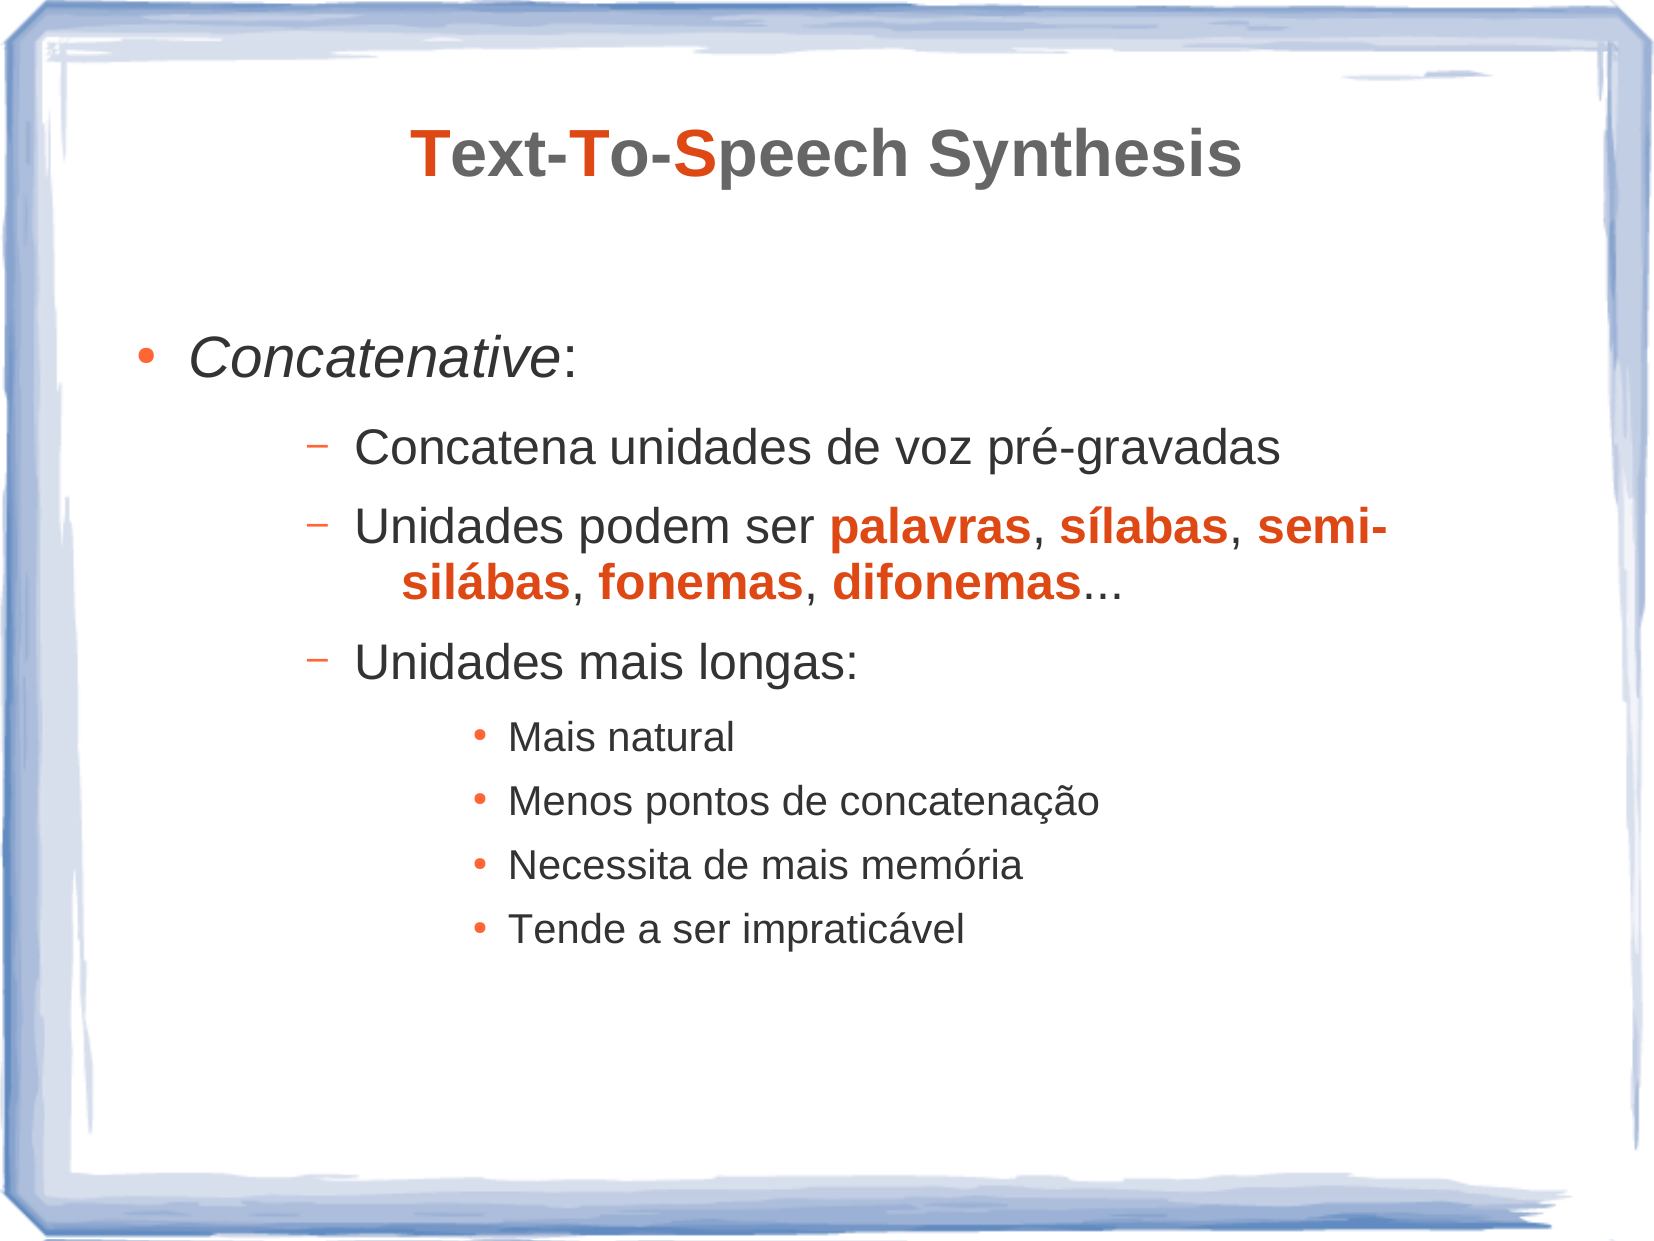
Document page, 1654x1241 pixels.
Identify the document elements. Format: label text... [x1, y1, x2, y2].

picture [0, 0, 1654, 1241]
title Text-To-Speech Synthesis [82, 49, 1571, 257]
list Concatenative: Concatena unidades de voz pré-gravadas Unidades podem ser palavras, sílabas, semi-silábas, fonemas, difonemas... Unidades mais longas: Mais natural Menos pontos de concatenação Necessita de mais memória Tende a ser impraticável [118, 324, 1571, 1045]
